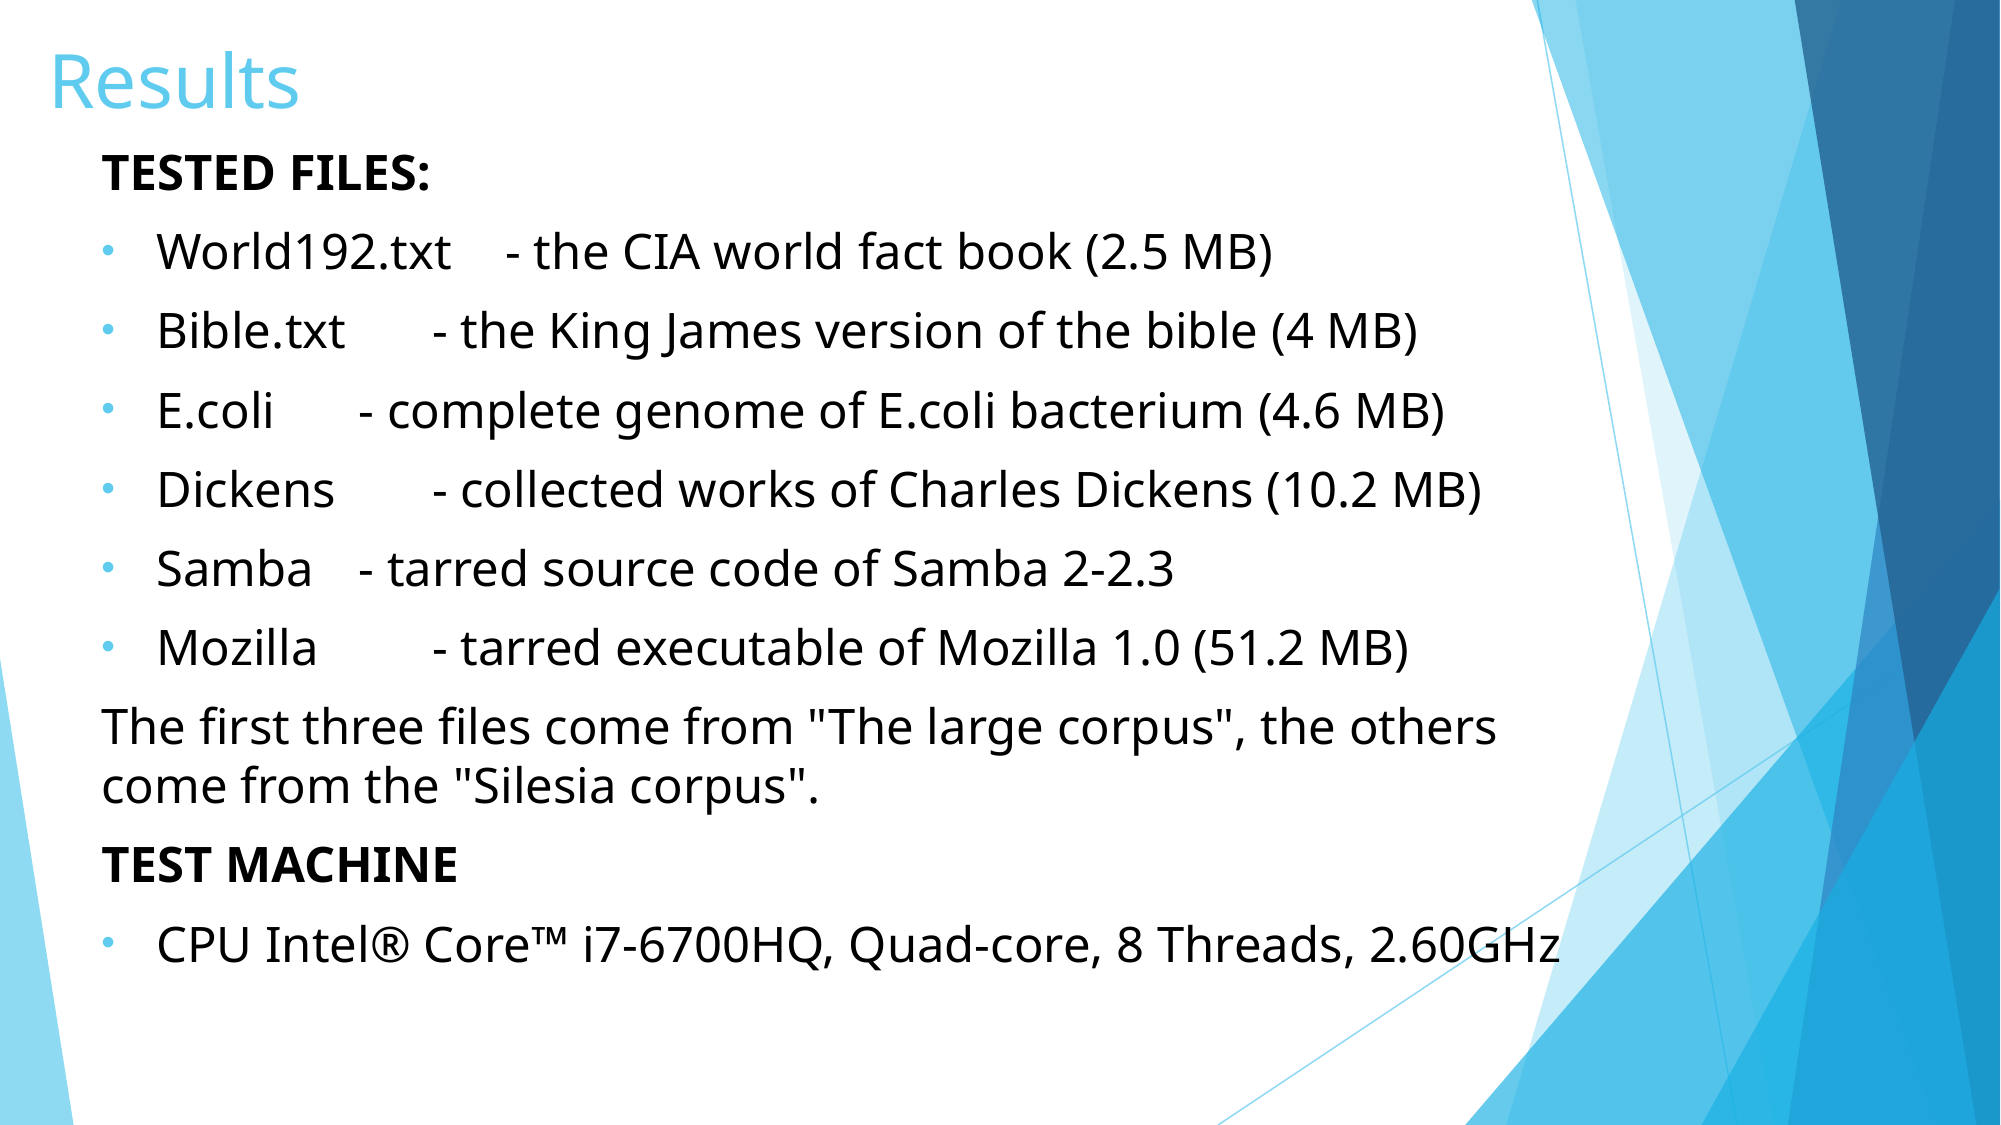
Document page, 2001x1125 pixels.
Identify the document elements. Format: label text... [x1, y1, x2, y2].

title Results [33, 25, 1444, 243]
list TESTED FILES: World192.txt - the CIA world fact book (2.5 MB) Bible.txt - the King James version of the bible (4 MB) E.coli - complete genome of E.coli bacterium (4.6 MB) Dickens - collected works of Charles Dickens (10.2 MB) Samba - tarred source code of Samba 2-2.3 Mozilla - tarred executable of Mozilla 1.0 (51.2 MB) The first three files come from "The large corpus", the others come from the "Silesia corpus". TEST MACHINE CPU Intel® Core™ i7-6700HQ, Quad-core, 8 Threads, 2.60GHz [86, 133, 1602, 1025]
